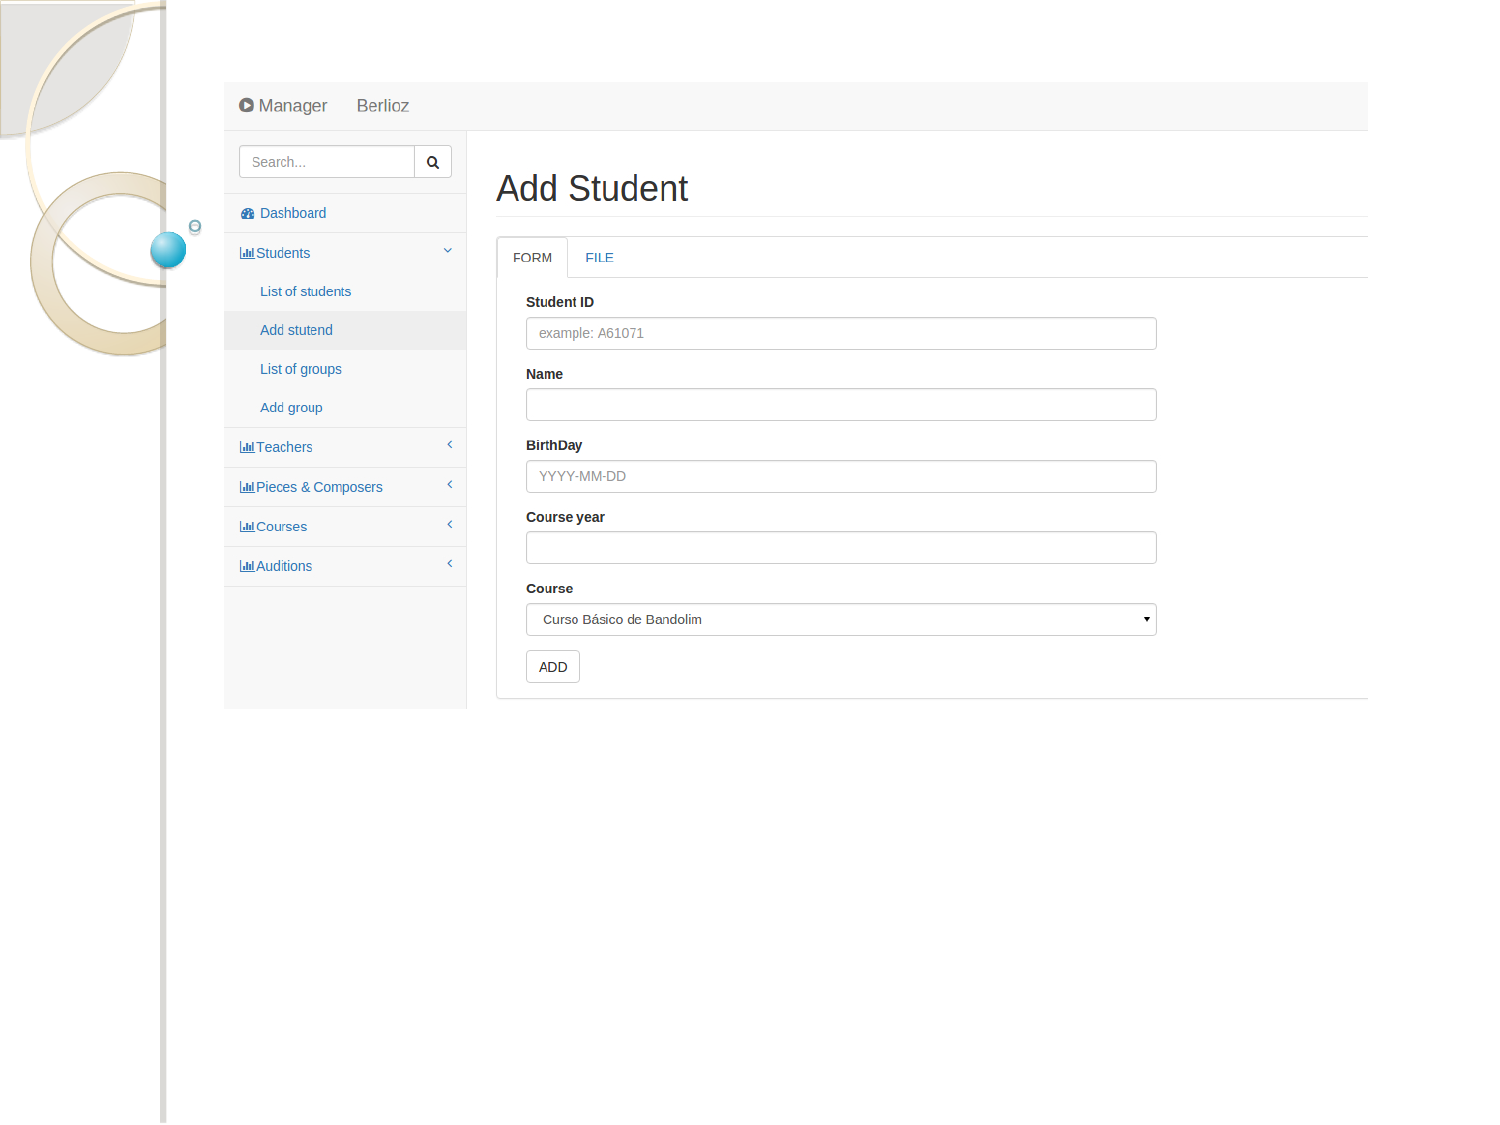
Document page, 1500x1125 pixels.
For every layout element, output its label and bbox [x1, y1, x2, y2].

picture [224, 82, 1368, 709]
